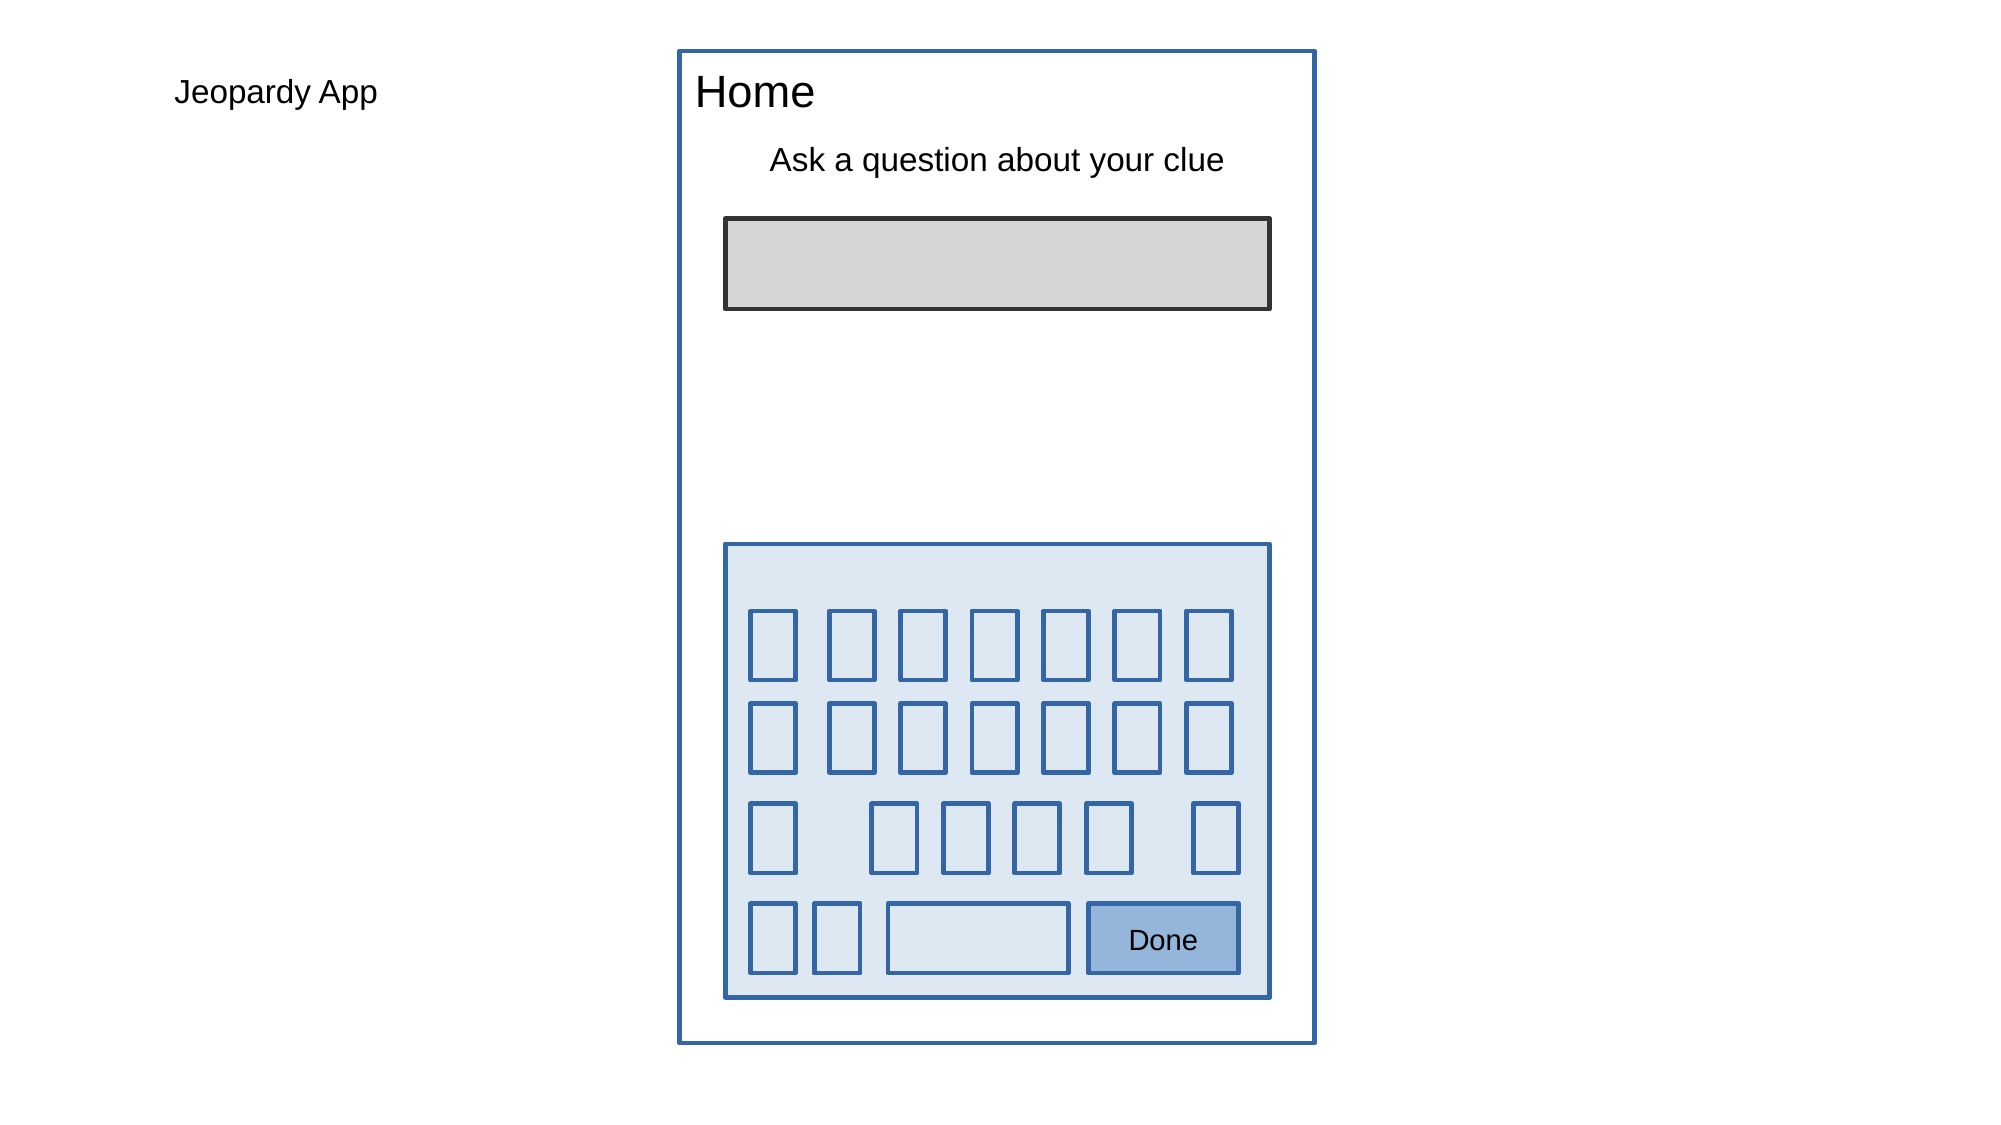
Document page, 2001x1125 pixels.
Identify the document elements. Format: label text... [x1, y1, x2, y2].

text_box Done [1088, 903, 1239, 973]
text_box Ask a question about your clue [679, 130, 1315, 292]
title Jeopardy App [99, 23, 453, 158]
text_box [725, 292, 1270, 310]
text_box [725, 544, 1270, 998]
text_box Home [679, 54, 1315, 130]
